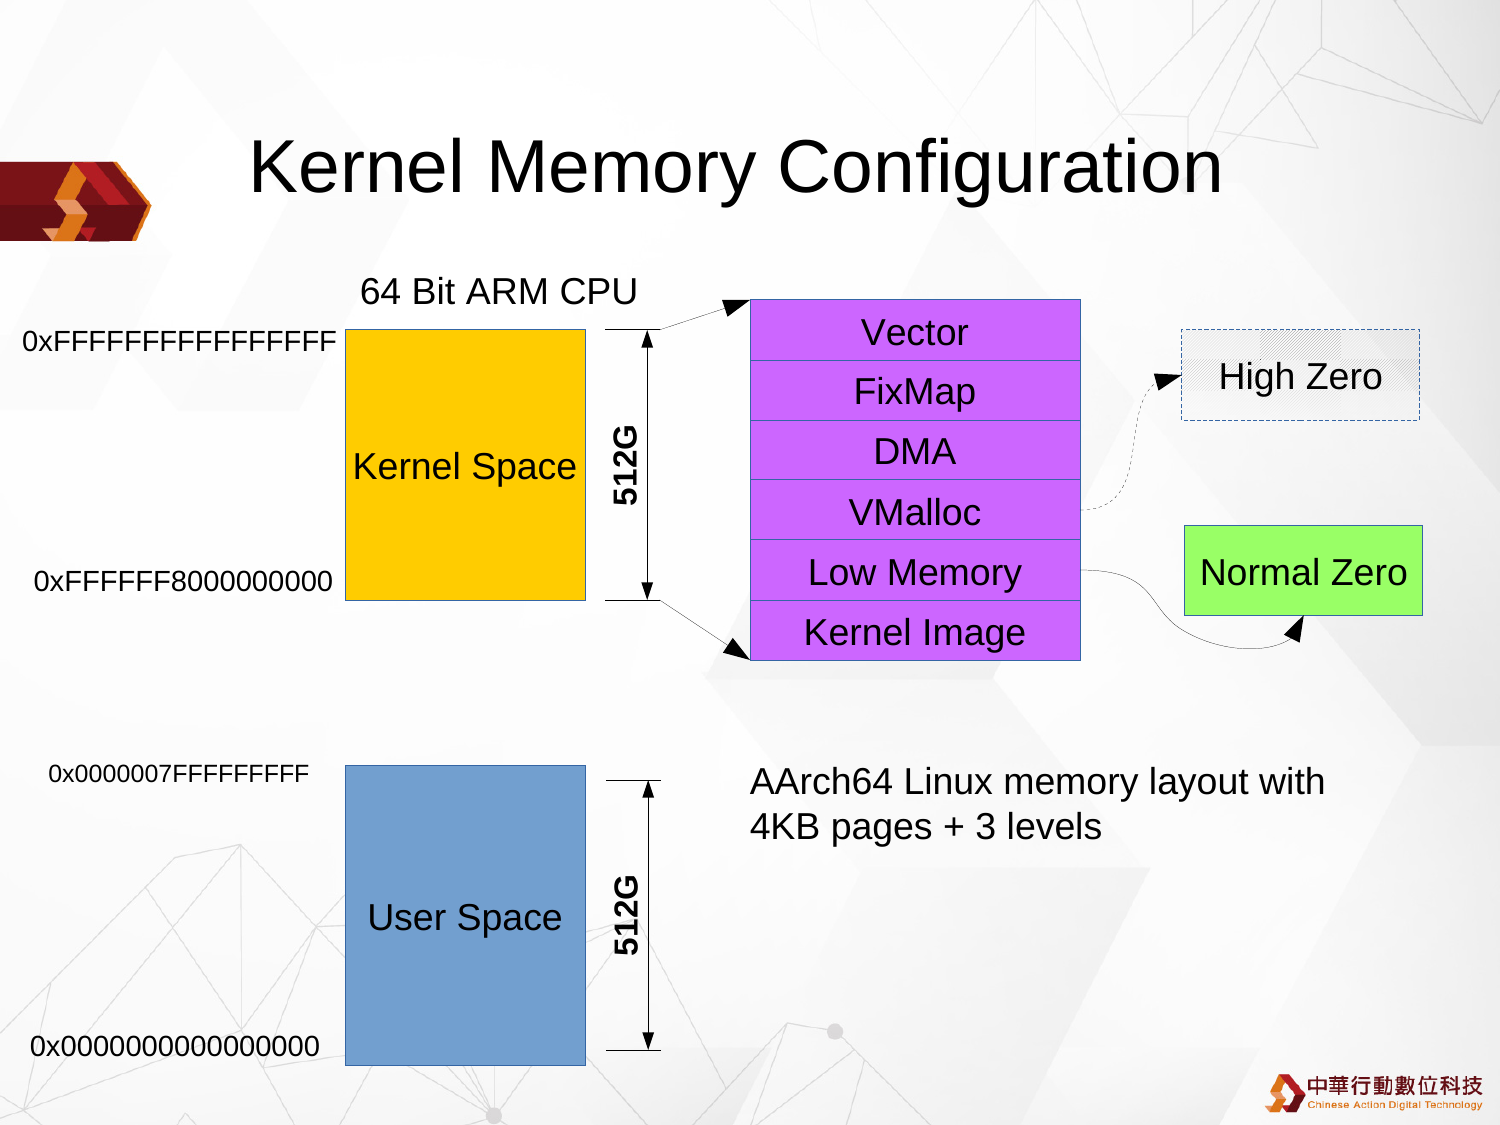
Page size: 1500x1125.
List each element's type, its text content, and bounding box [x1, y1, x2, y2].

text_box VMalloc [750, 479, 1081, 539]
text_box FixMap [750, 360, 1081, 420]
text_box Low Memory [750, 539, 1081, 600]
text_box Kernel Image [750, 600, 1081, 661]
text_box 0x0000007FFFFFFFFF [33, 750, 357, 811]
text_box 0xFFFFFFFFFFFFFFFF [7, 314, 376, 365]
picture [0, 0, 1500, 1125]
title Kernel Memory Configuration [107, 89, 1367, 243]
text_box User Space [345, 765, 586, 1066]
text_box Kernel Space [345, 329, 586, 601]
text_box High Zero [1181, 329, 1420, 421]
text_box 0x0000000000000000 [15, 1020, 377, 1080]
text_box Vector [750, 299, 1081, 360]
text_box Normal Zero [1184, 525, 1423, 616]
text_box 0xFFFFFF8000000000 [18, 554, 391, 605]
text_box 64 Bit ARM CPU [345, 259, 660, 320]
text_box DMA [750, 420, 1081, 479]
text_box AArch64 Linux memory layout with 4KB pages + 3 levels [735, 750, 1396, 855]
